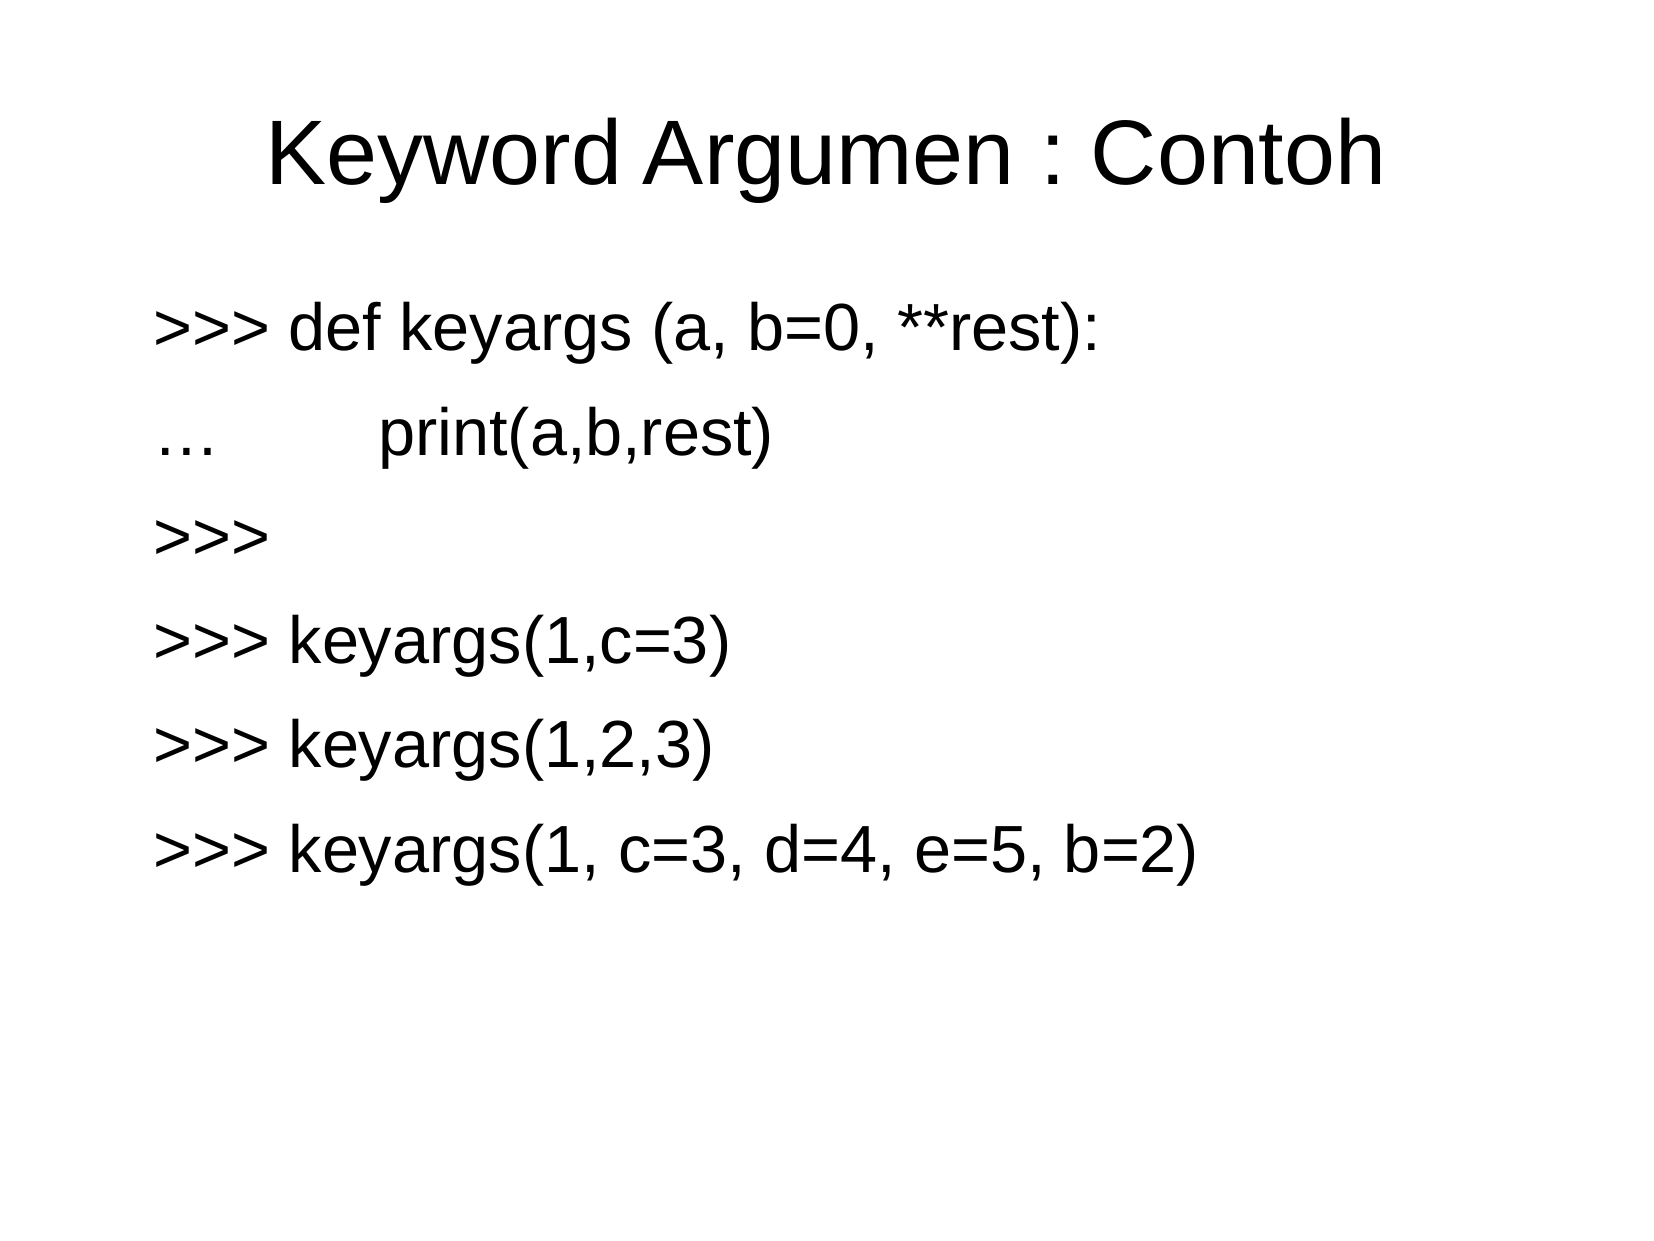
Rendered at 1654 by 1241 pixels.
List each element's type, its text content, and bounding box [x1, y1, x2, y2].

title Keyword Argumen : Contoh [82, 49, 1571, 257]
list >>> def keyargs (a, b=0, **rest): … print(a,b,rest) >>> >>> keyargs(1,c=3) >>> keyargs(1,2,3) >>> keyargs(1, c=3, d=4, e=5, b=2) [82, 290, 1571, 1010]
